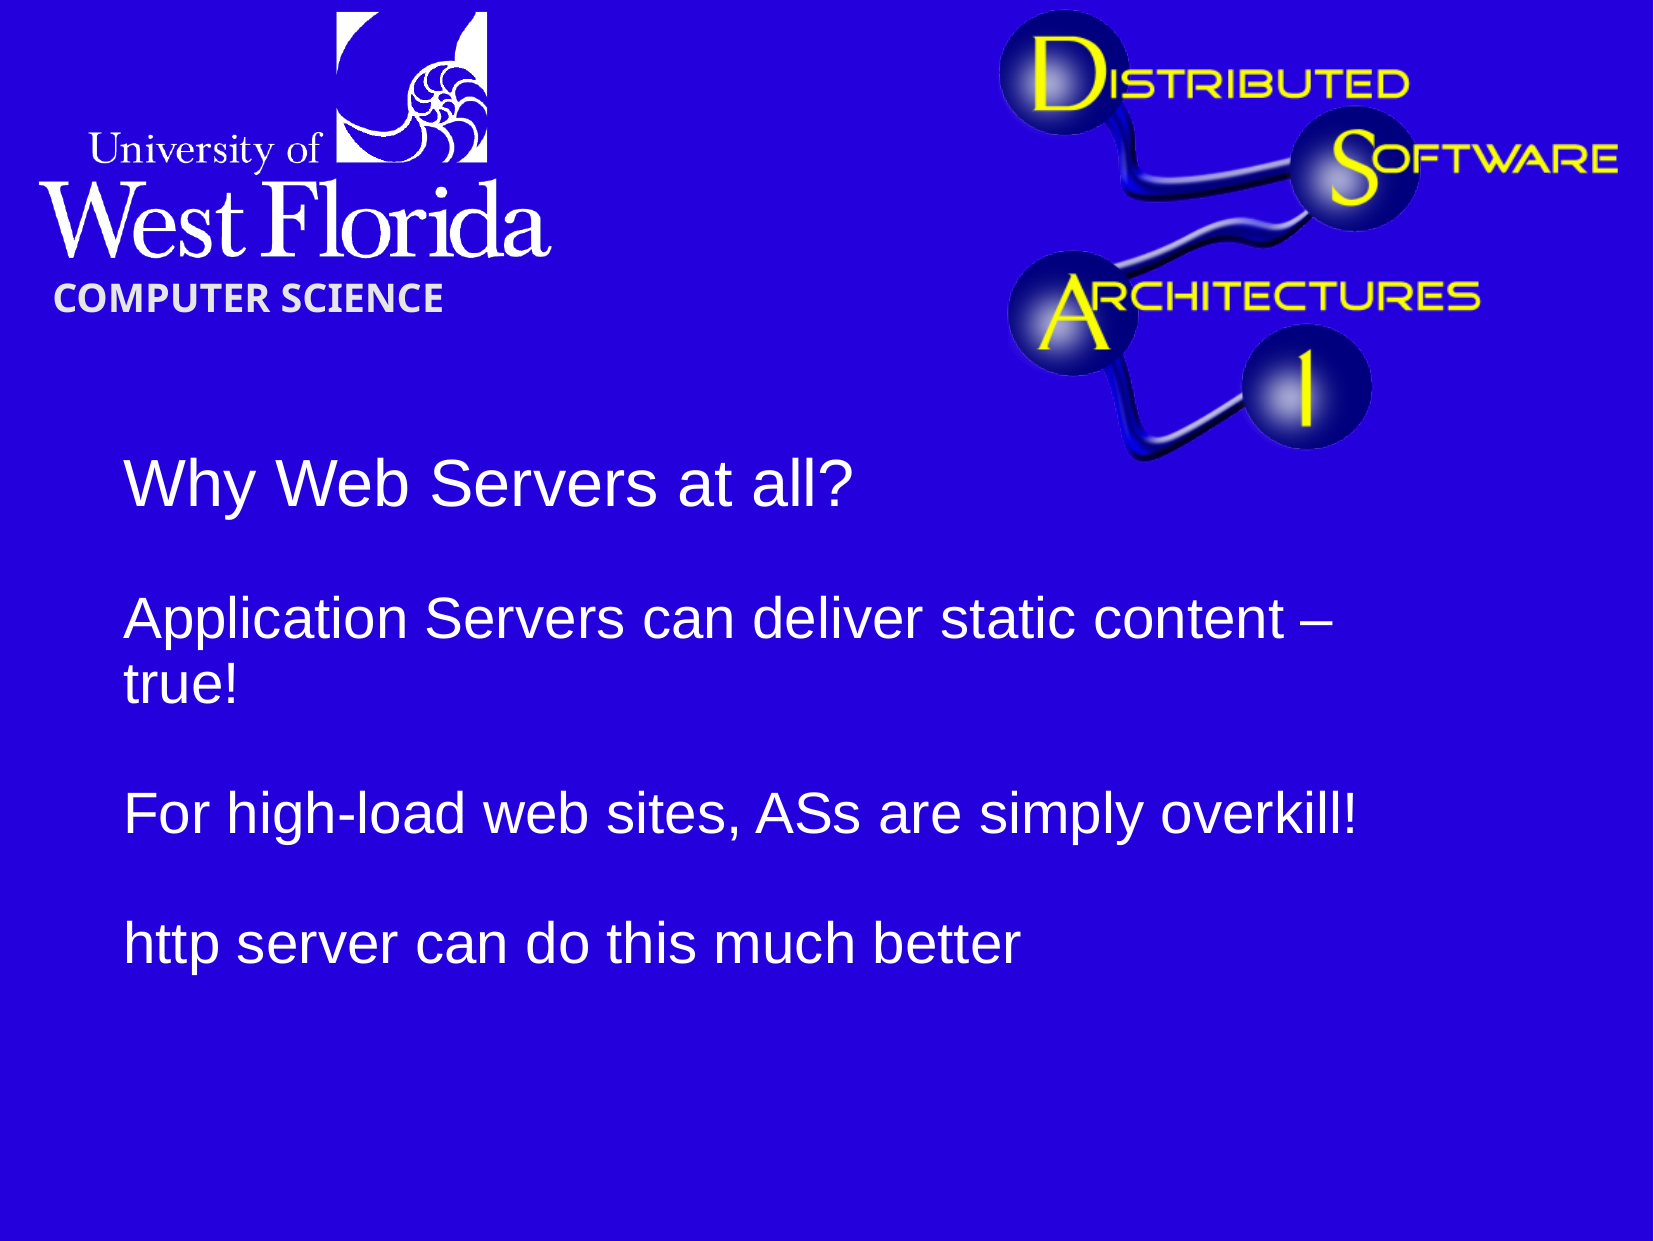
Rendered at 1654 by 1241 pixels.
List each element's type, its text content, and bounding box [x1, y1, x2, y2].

picture [37, 0, 559, 262]
text_box COMPUTER SCIENCE [37, 262, 563, 334]
picture [910, 0, 1653, 506]
text_box Why Web Servers at all? Application Servers can deliver static content – true! For high-load web sites, ASs are simply overkill! http server can do this much better [108, 438, 1421, 983]
